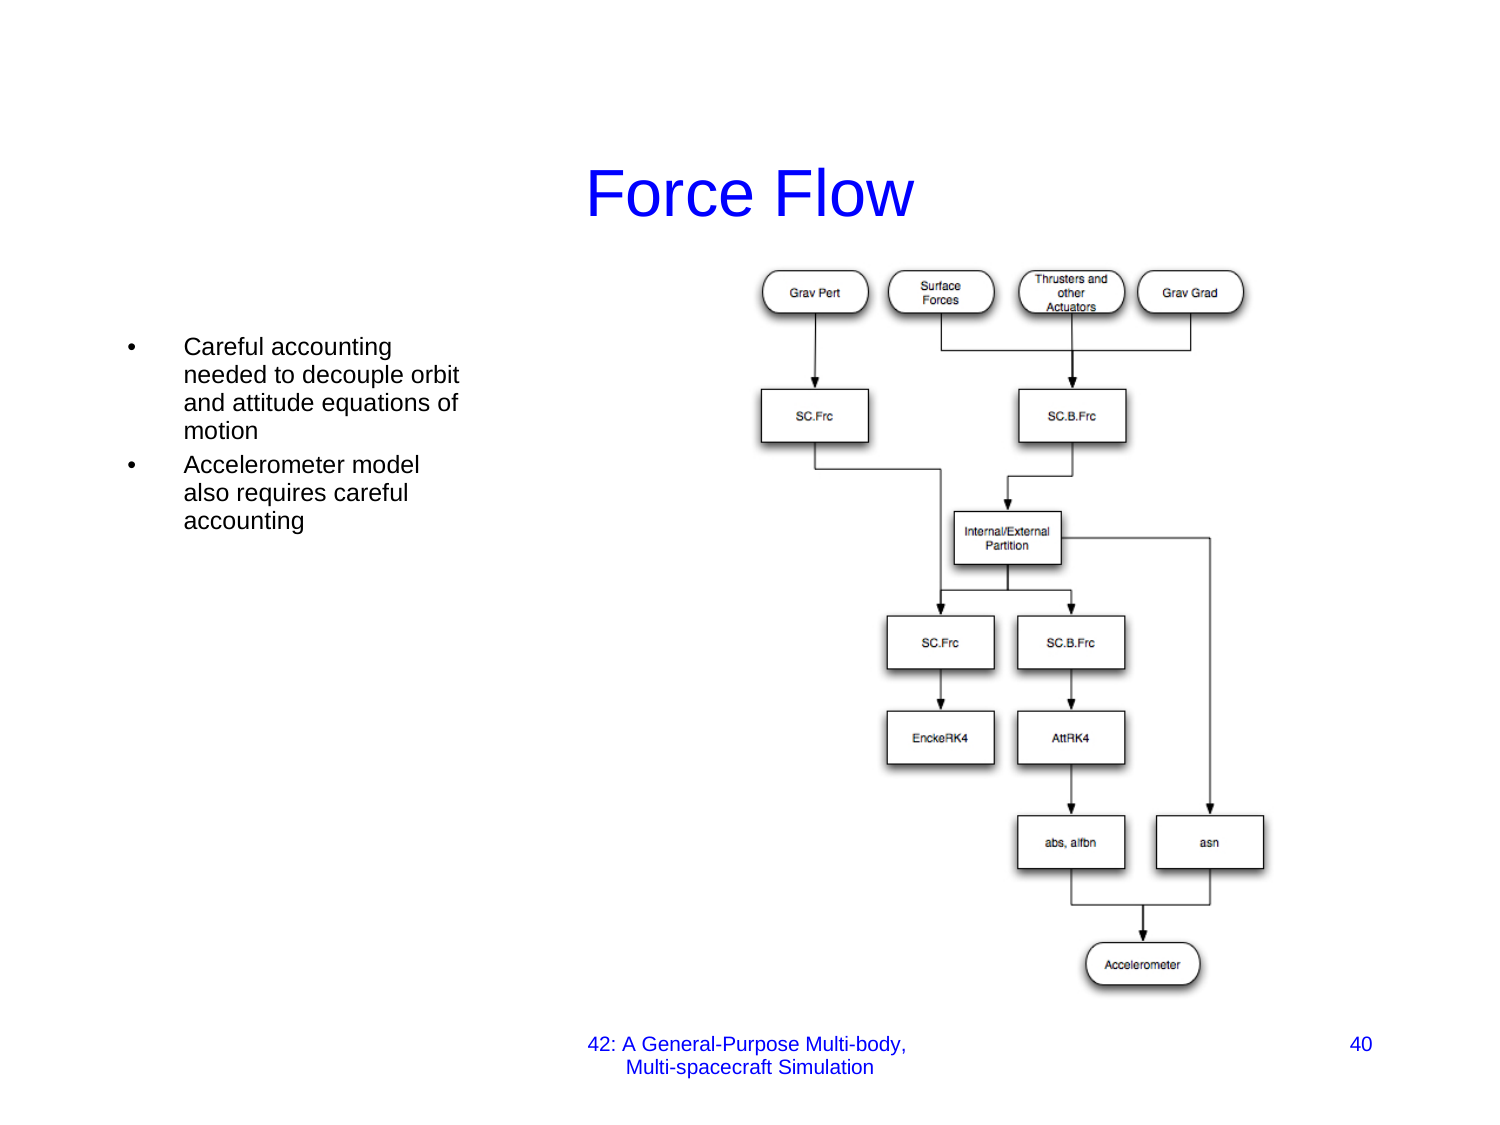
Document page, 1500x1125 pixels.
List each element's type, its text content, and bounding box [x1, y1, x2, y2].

list Careful accounting needed to decouple orbit and attitude equations of motion Accelerometer model also requires careful accounting [112, 324, 488, 588]
title Force Flow [112, 99, 1388, 288]
picture [748, 262, 1276, 1002]
